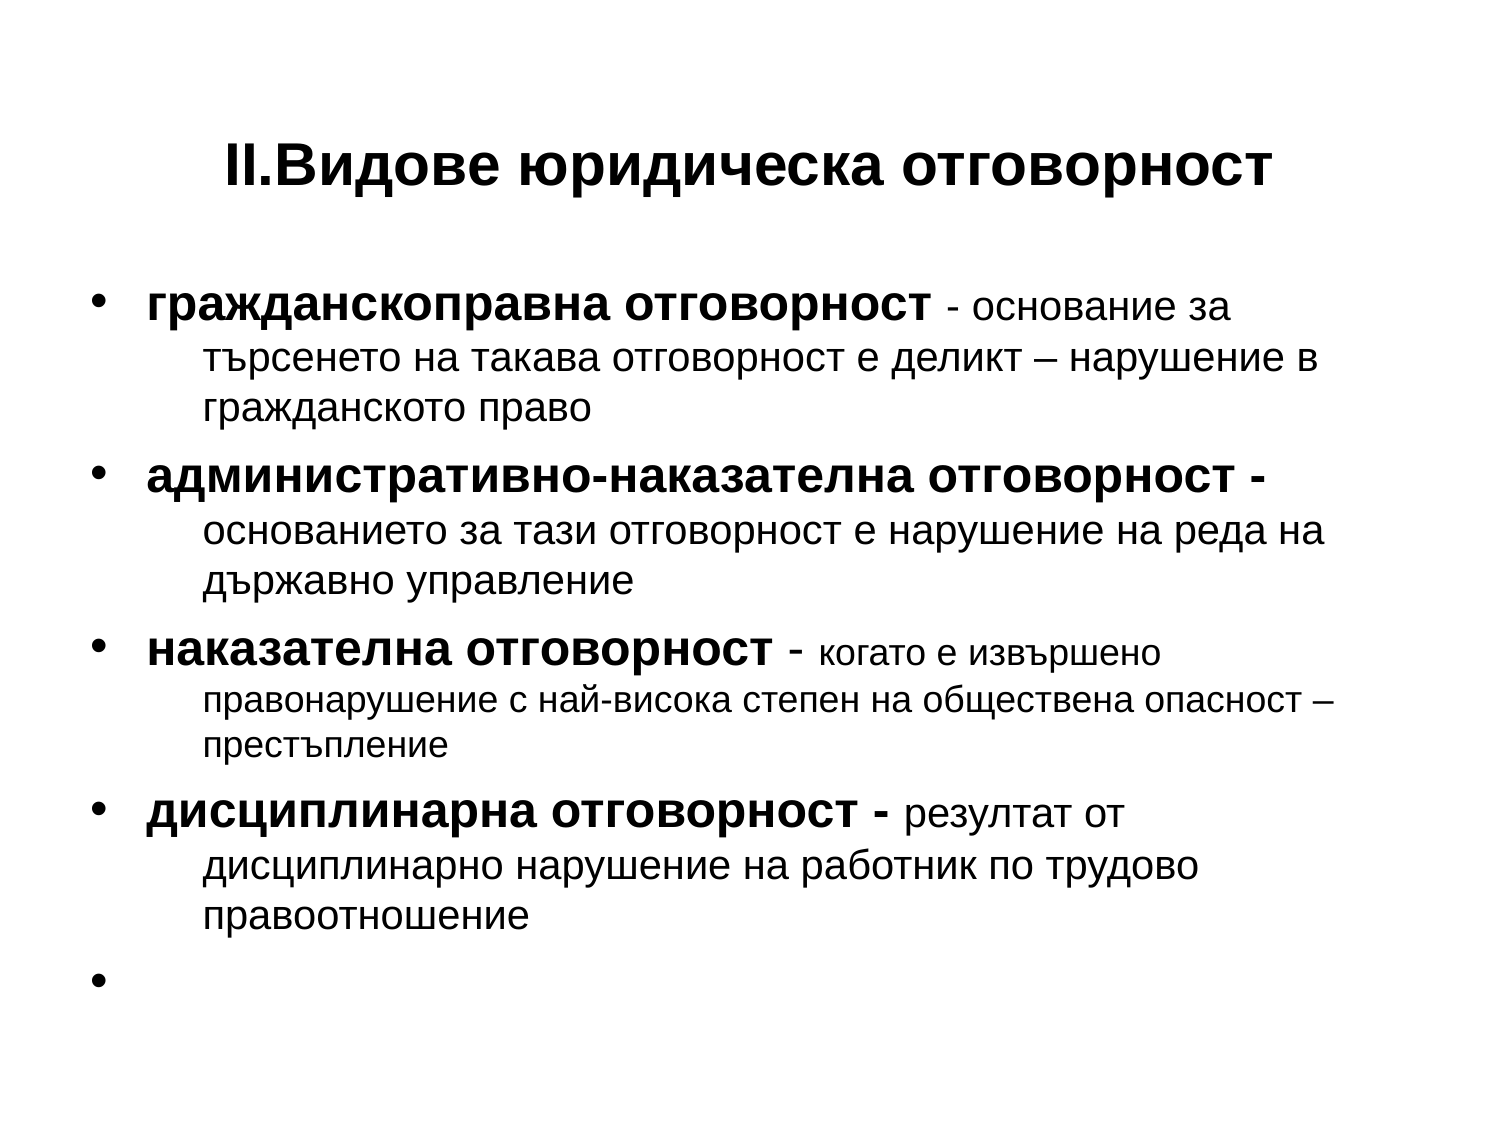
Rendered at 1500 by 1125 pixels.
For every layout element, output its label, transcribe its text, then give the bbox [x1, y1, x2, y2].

title ІІ.Видове юридическа отговорност [75, 45, 1426, 233]
list гражданскоправна отговорност - основание за търсенето на такава отговорност е деликт – нарушение в гражданското право административно-наказателна отговорност - основанието за тази отговорност е нарушение на реда на държавно управление наказателна отговорност - когато е извършено правонарушение с най-висока степен на обществена опасност – престъпление дисциплинарна отговорност - резултат от дисциплинарно нарушение на работник по трудово правоотношение [75, 262, 1426, 1005]
